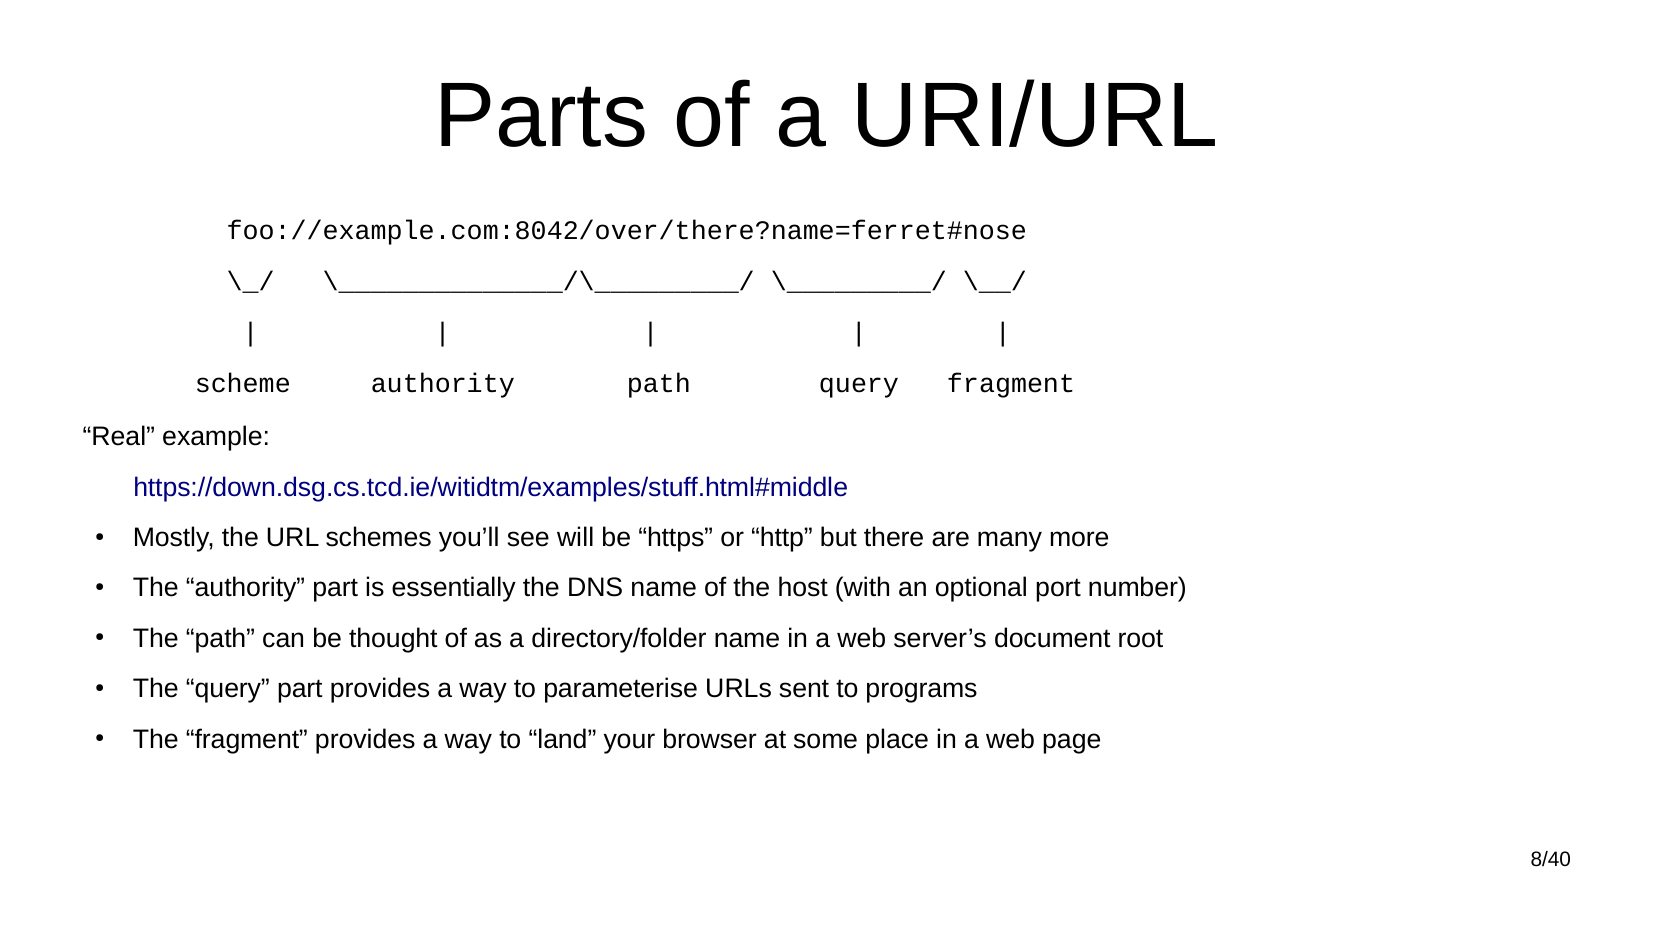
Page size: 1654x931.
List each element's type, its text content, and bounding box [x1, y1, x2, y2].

title Parts of a URI/URL [82, 37, 1571, 193]
list foo://example.com:8042/over/there?name=ferret#nose \_/ \______________/\_________/ \_________/ \__/ | | | | | scheme authority path query fragment “Real” example: https://down.dsg.cs.tcd.ie/witidtm/examples/stuff.html#middle Mostly, the URL schemes you’ll see will be “https” or “http” but there are many more The “authority” part is essentially the DNS name of the host (with an optional port number) The “path” can be thought of as a directory/folder name in a web server’s document root The “query” part provides a way to parameterise URLs sent to programs The “fragment” provides a way to “land” your browser at some place in a web page [82, 217, 1571, 758]
